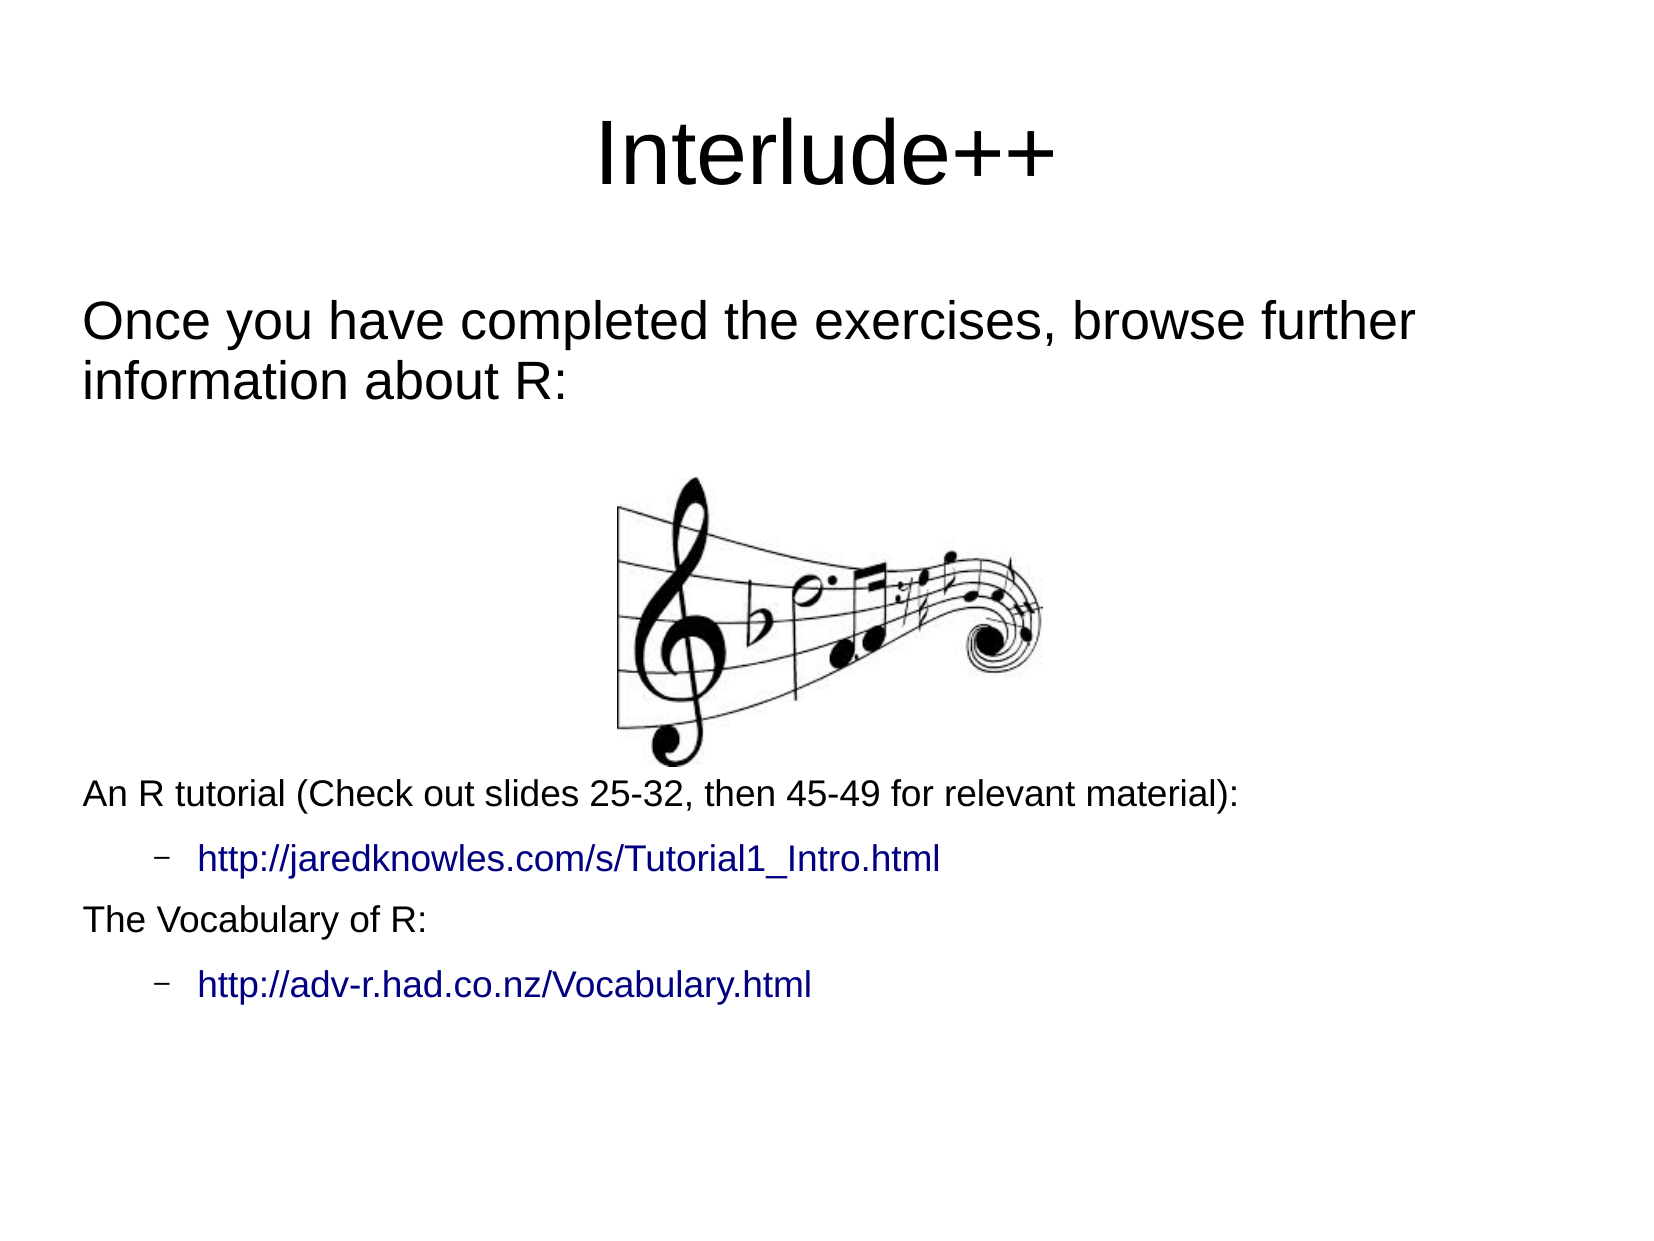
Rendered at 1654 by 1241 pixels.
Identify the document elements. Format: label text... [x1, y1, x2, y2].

list Once you have completed the exercises, browse further information about R: An R tutorial (Check out slides 25-32, then 45-49 for relevant material): http://jaredknowles.com/s/Tutorial1_Intro.html The Vocabulary of R: http://adv-r.had.co.nz/Vocabulary.html [82, 290, 1538, 1010]
picture [617, 477, 1043, 767]
title Interlude++ [82, 49, 1571, 257]
